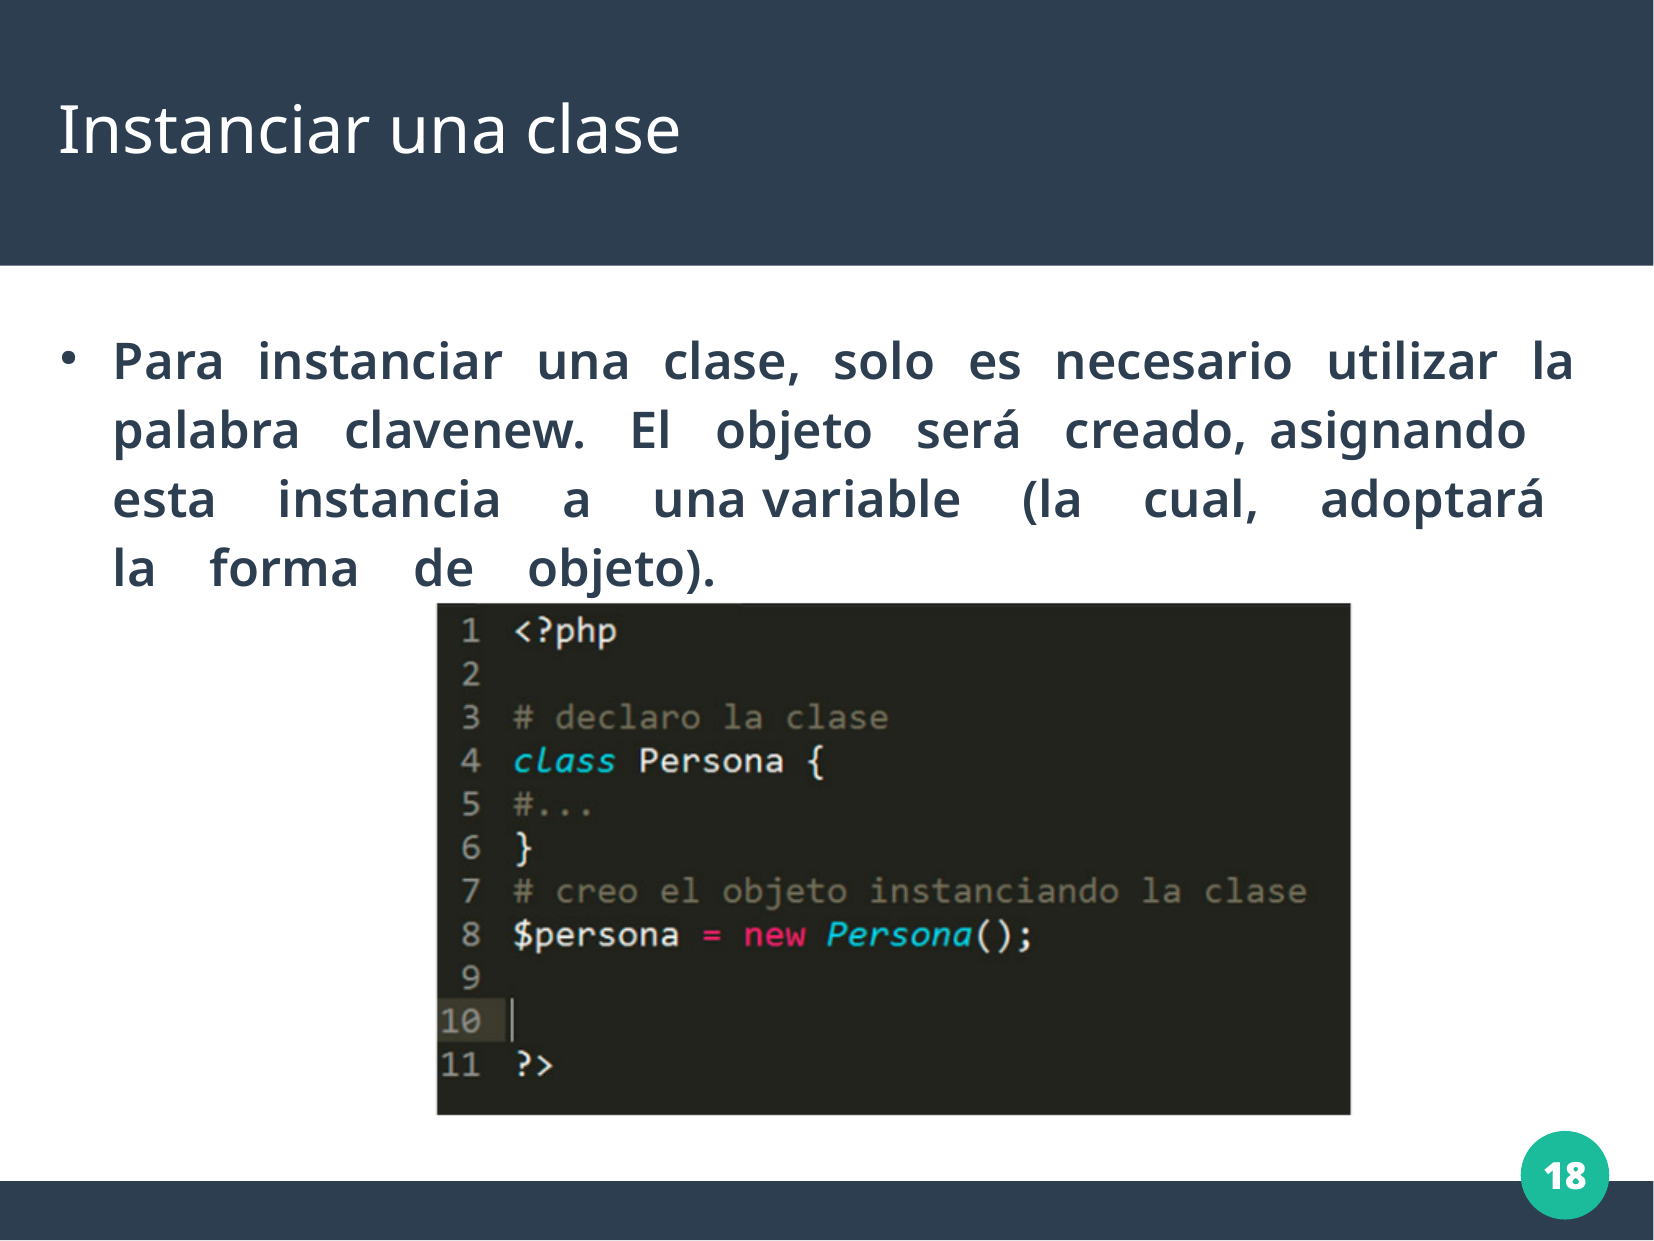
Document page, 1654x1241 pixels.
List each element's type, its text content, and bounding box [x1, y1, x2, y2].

title Instanciar una clase [59, 49, 1595, 207]
list Para instanciar una clase, solo es necesario utilizar la palabra clavenew. El objeto será creado, asignando esta instancia a una variable (la cual, adoptará la forma de objeto). [59, 324, 1595, 603]
picture [425, 602, 1357, 1120]
